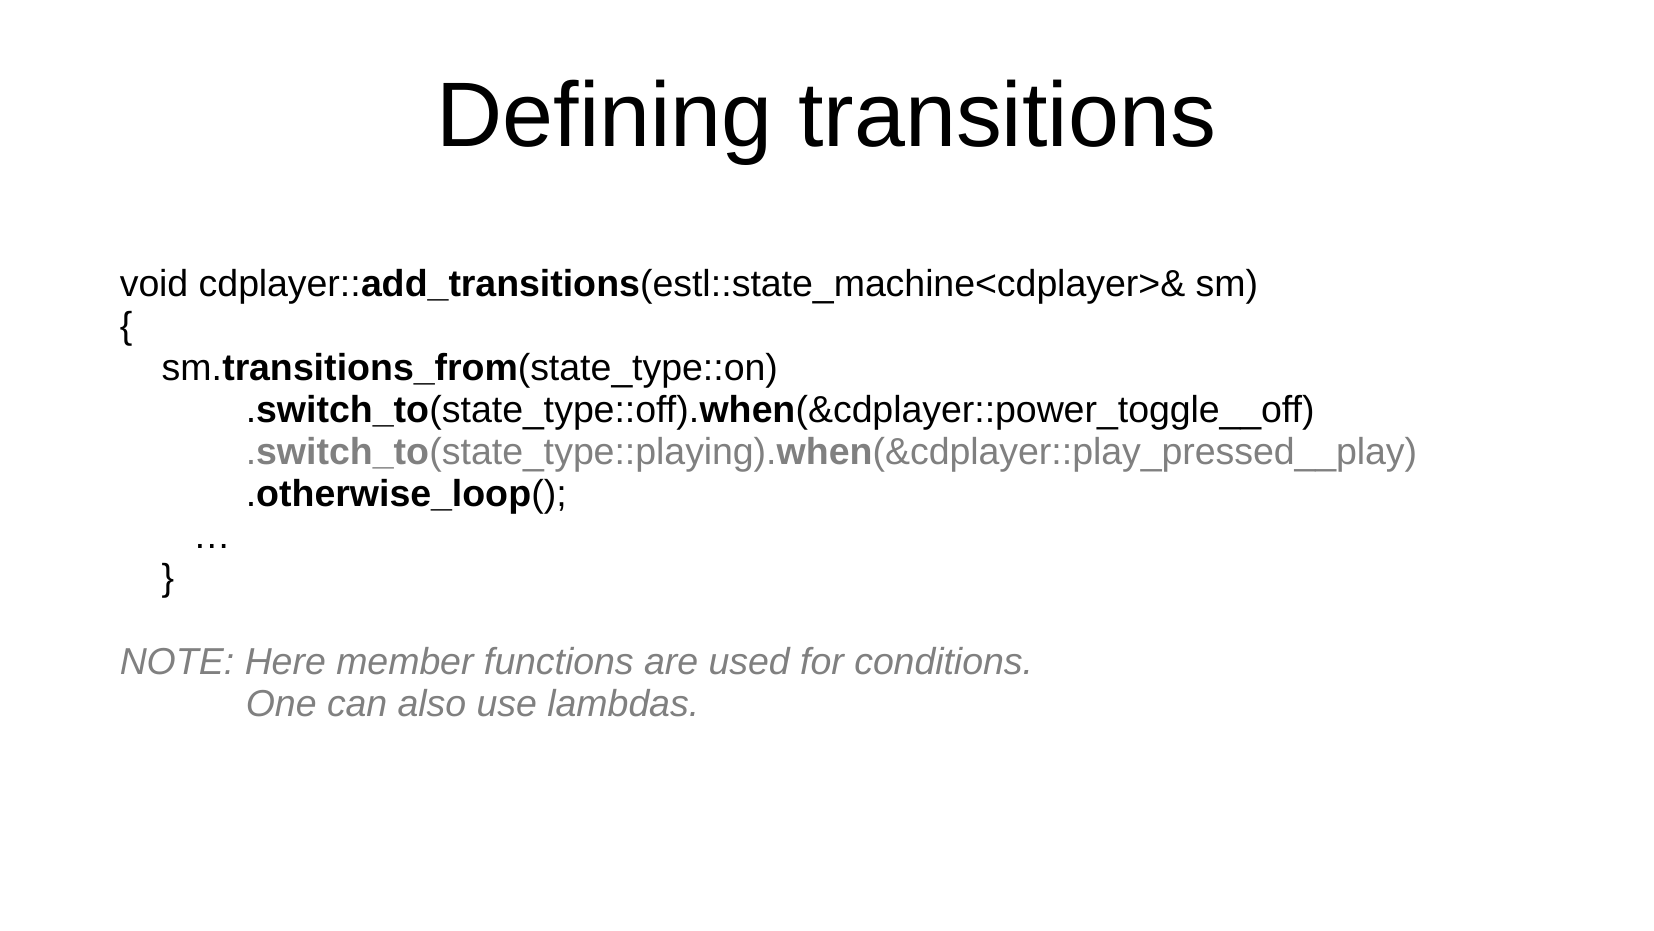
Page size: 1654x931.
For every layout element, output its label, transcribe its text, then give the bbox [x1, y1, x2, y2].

title Defining transitions [82, 37, 1571, 193]
text_box void cdplayer::add_transitions(estl::state_machine<cdplayer>& sm) { sm.transitions_from(state_type::on) .switch_to(state_type::off).when(&cdplayer::power_toggle__off) .switch_to(state_type::playing).when(&cdplayer::play_pressed__play) .otherwise_loop(); … } NOTE: Here member functions are used for conditions. One can also use lambdas. [105, 255, 1516, 816]
